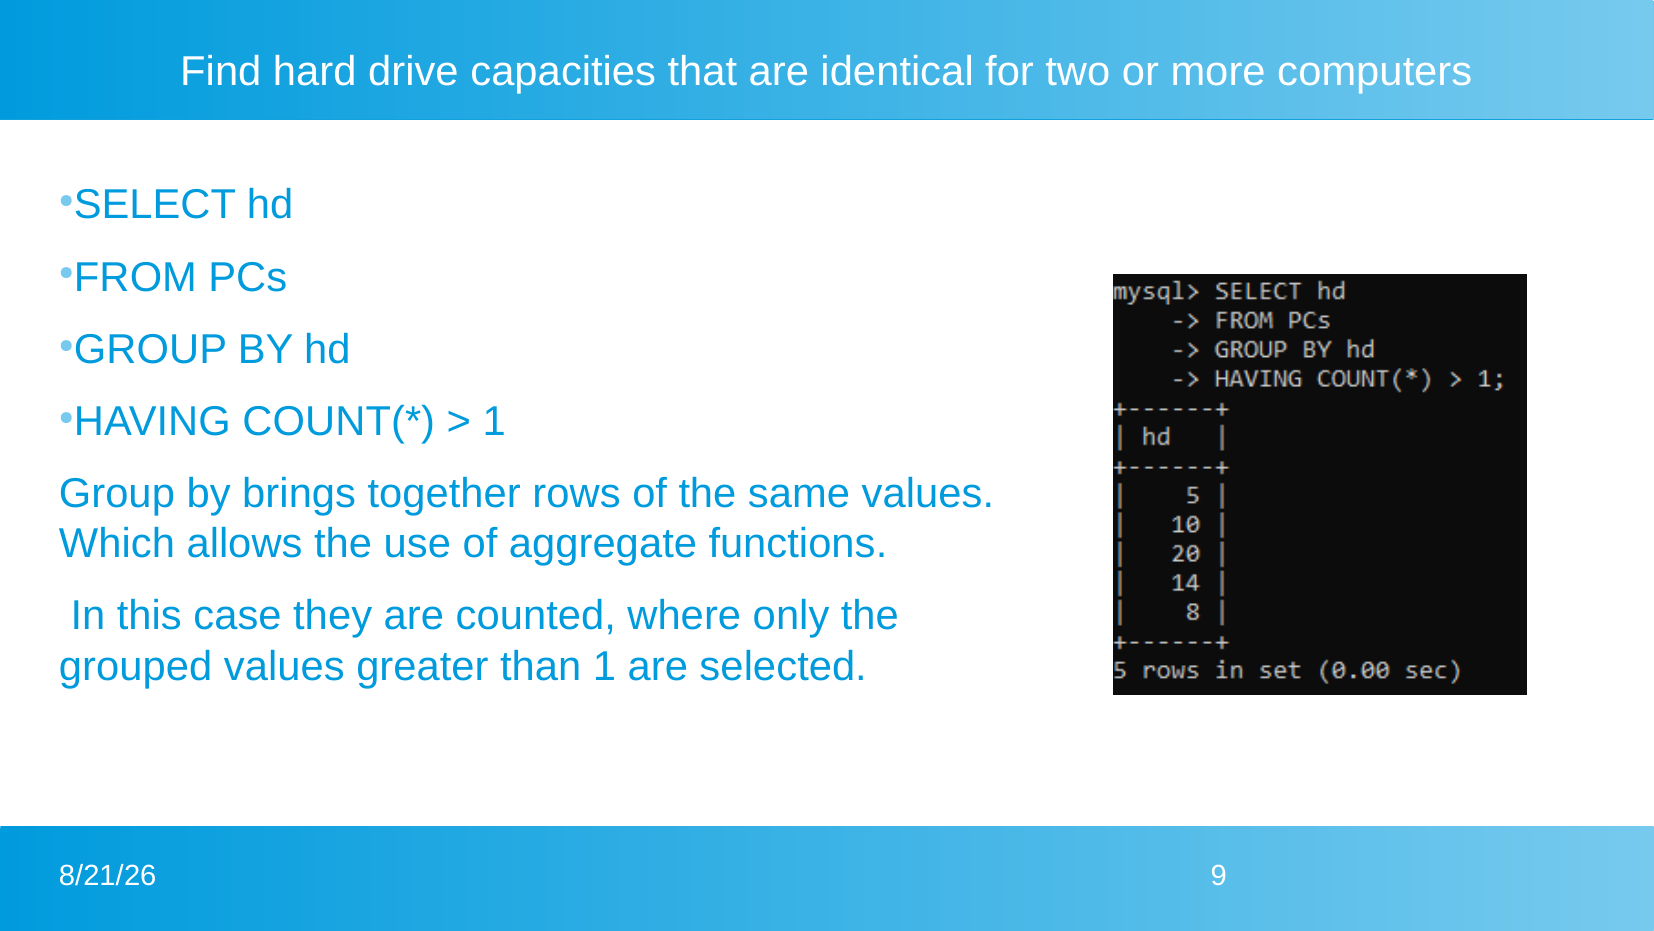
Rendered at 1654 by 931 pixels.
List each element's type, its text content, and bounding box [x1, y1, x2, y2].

text_box <number> [1210, 856, 1595, 916]
title Find hard drive capacities that are identical for two or more computers [59, 29, 1595, 108]
picture [1113, 274, 1527, 695]
list SELECT hd FROM PCs GROUP BY hd HAVING COUNT(*) > 1 Group by brings together rows of the same values. Which allows the use of aggregate functions. In this case they are counted, where only the grouped values greater than 1 are selected. [59, 177, 1054, 792]
text_box 3/8/23 [59, 856, 443, 916]
